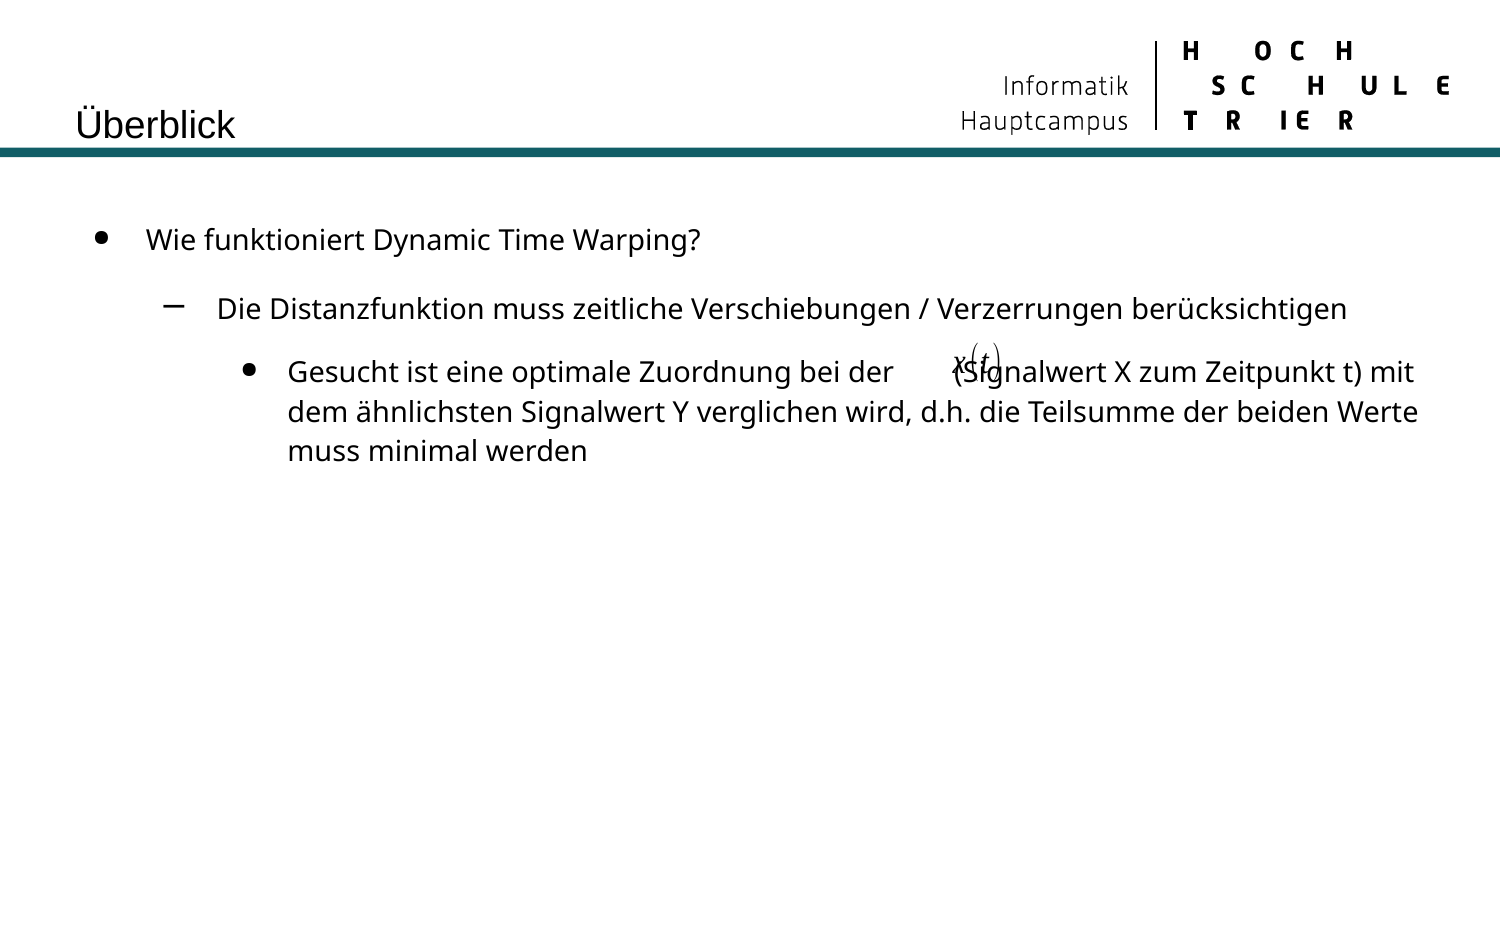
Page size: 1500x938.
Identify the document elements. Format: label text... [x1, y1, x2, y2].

chart [943, 342, 1009, 383]
list Wie funktioniert Dynamic Time Warping? Die Distanzfunktion muss zeitliche Verschiebungen / Verzerrungen berücksichtigen Gesucht ist eine optimale Zuordnung bei der (Signalwert X zum Zeitpunkt t) mit dem ähnlichsten Signalwert Y verglichen wird, d.h. die Teilsumme der beiden Werte muss minimal werden [75, 219, 1425, 863]
title Überblick [75, 37, 1425, 194]
